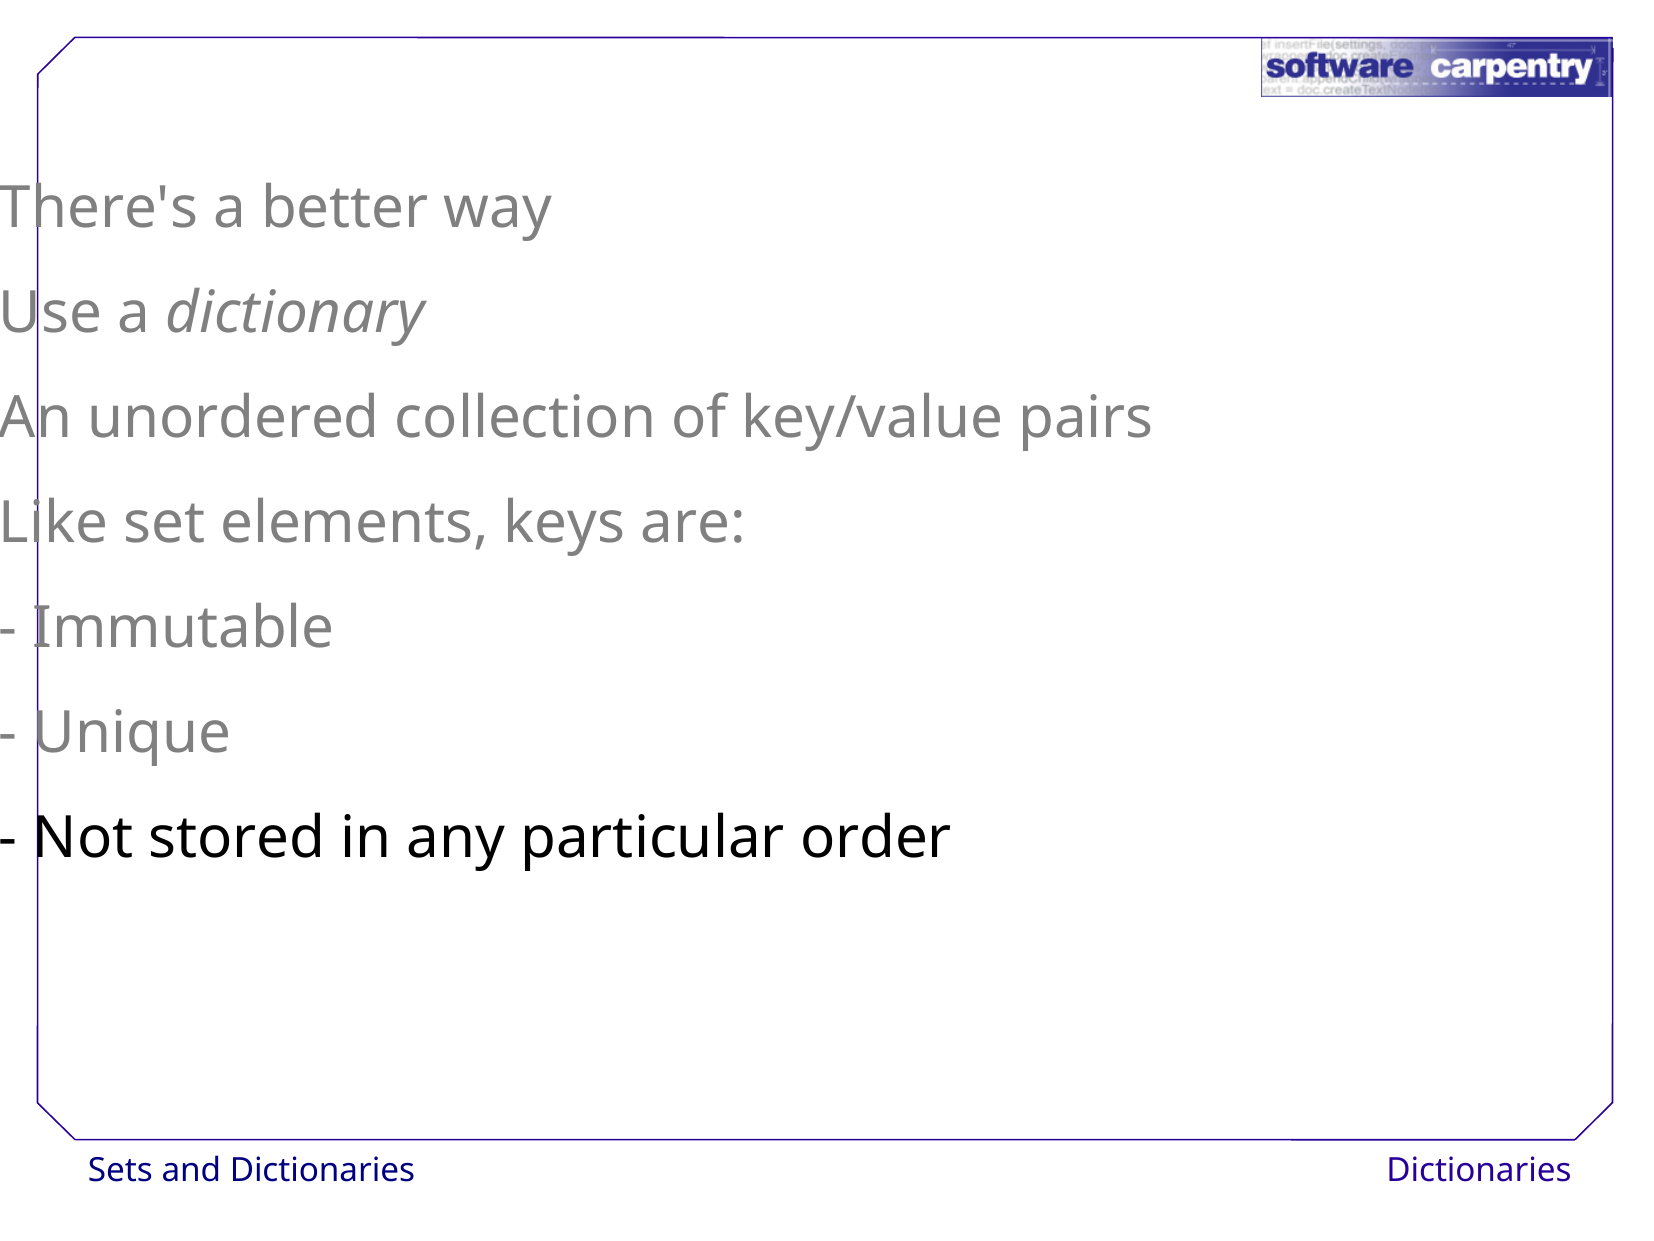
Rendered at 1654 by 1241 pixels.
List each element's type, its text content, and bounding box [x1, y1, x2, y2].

picture [1261, 39, 1613, 97]
text_box There's a better way Use a dictionary An unordered collection of key/value pairs Like set elements, keys are: - Immutable - Unique - Not stored in any particular order [0, 126, 1319, 877]
